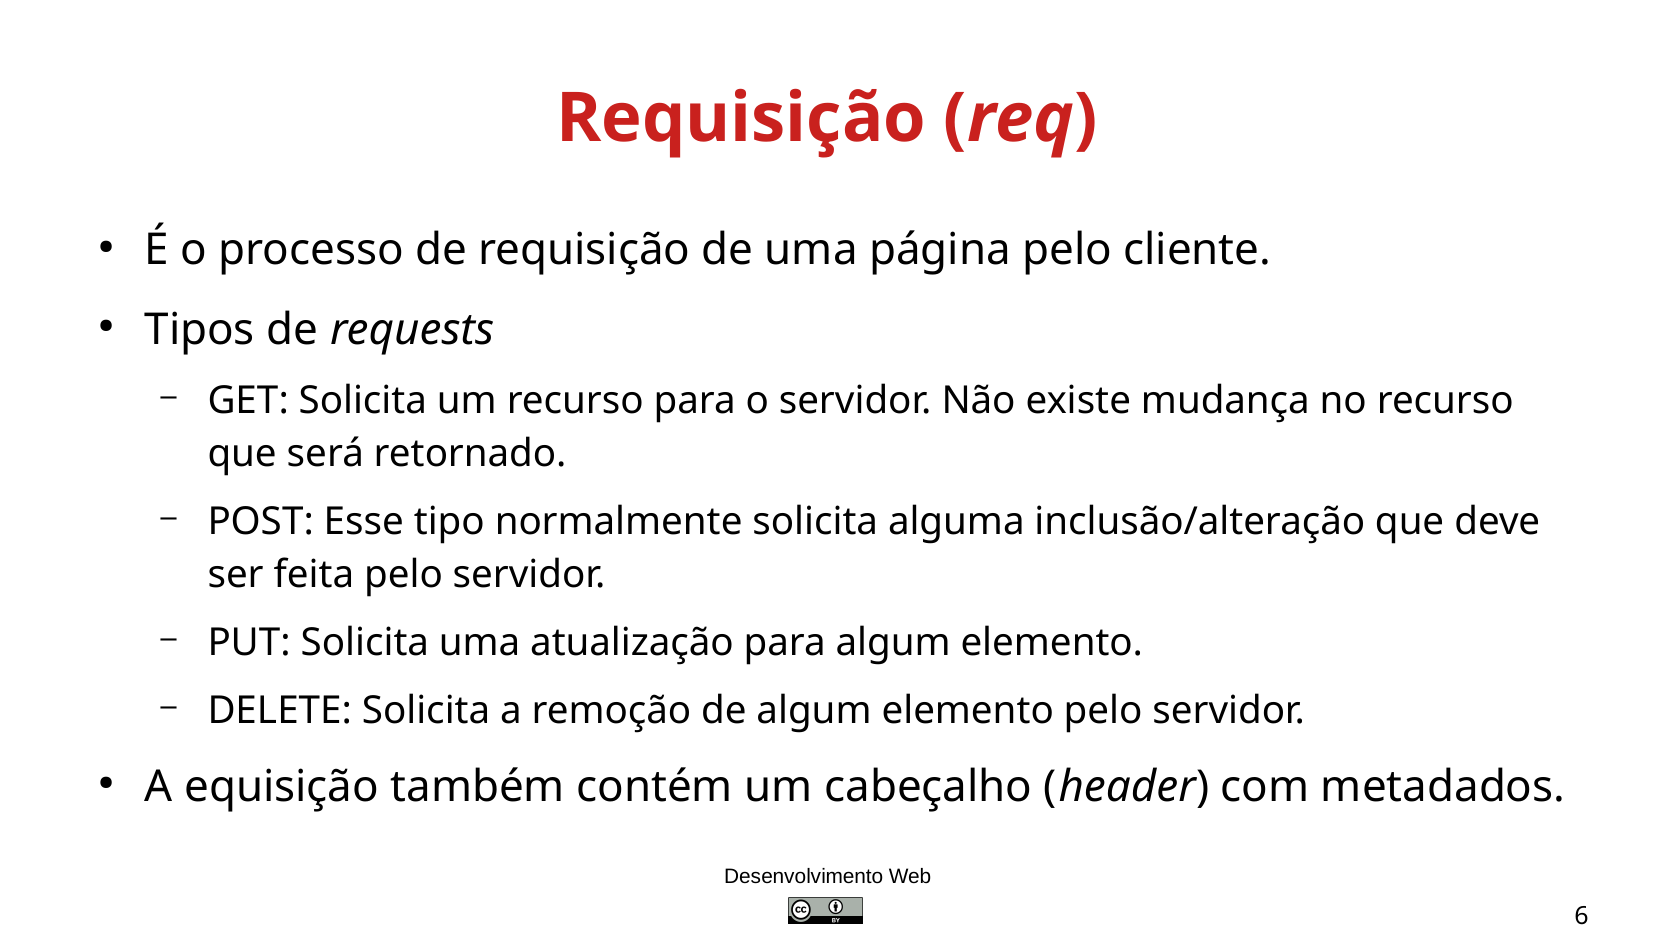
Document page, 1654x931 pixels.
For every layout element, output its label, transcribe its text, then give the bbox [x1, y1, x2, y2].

title Requisição (req) [82, 37, 1571, 193]
list É o processo de requisição de uma página pelo cliente. Tipos de requests GET: Solicita um recurso para o servidor. Não existe mudança no recurso que será retornado. POST: Esse tipo normalmente solicita alguma inclusão/alteração que deve ser feita pelo servidor. PUT: Solicita uma atualização para algum elemento. DELETE: Solicita a remoção de algum elemento pelo servidor. A equisição também contém um cabeçalho (header) com metadados. [82, 217, 1571, 851]
picture [788, 897, 863, 924]
